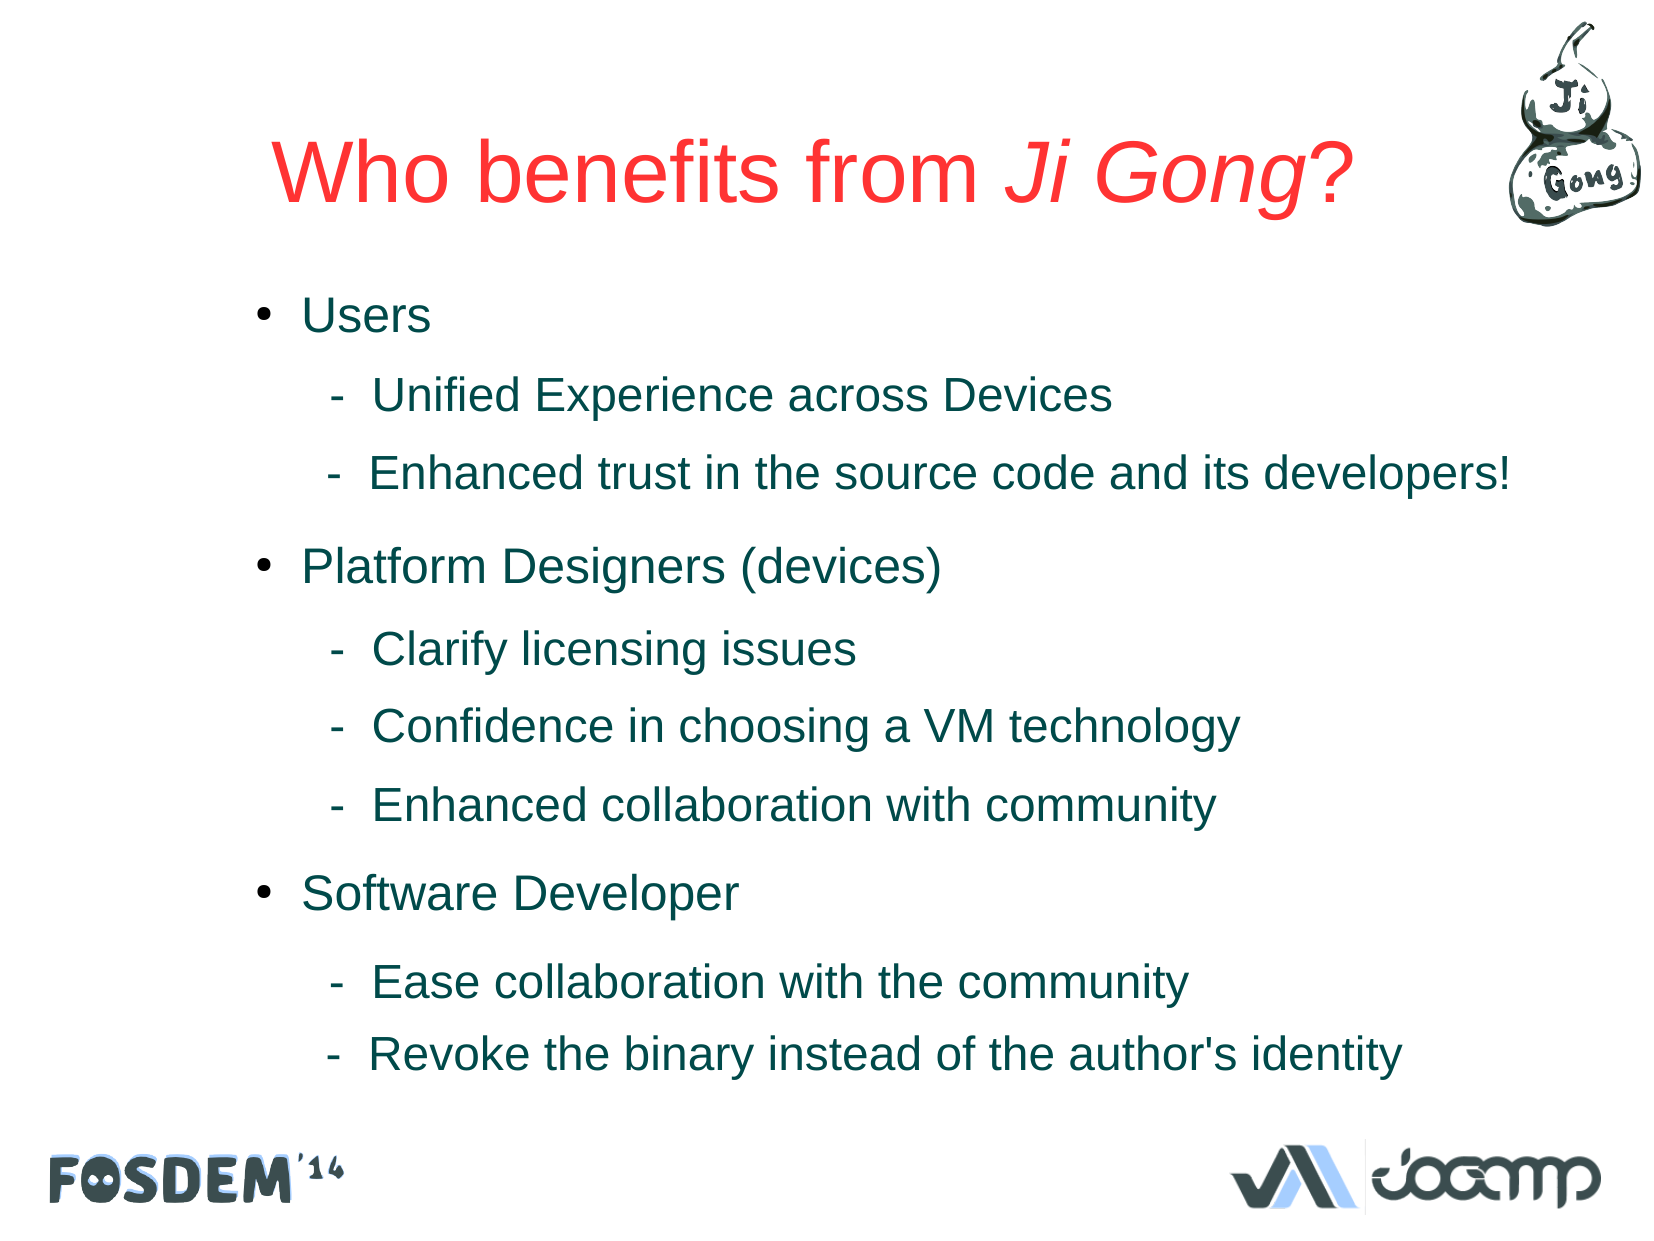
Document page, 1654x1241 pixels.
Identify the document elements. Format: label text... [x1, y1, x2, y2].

title Who benefits from Ji Gong? [60, 103, 1567, 242]
picture [1228, 1139, 1601, 1215]
text_box - Revoke the binary instead of the author's identity [240, 1020, 1456, 1089]
text_box - Enhanced collaboration with community [314, 770, 1321, 839]
text_box Platform Designers (devices) [240, 530, 1036, 602]
text_box - Clarify licensing issues [314, 615, 990, 684]
text_box - Enhanced trust in the source code and its developers! [240, 438, 1636, 507]
text_box - Confidence in choosing a VM technology [314, 691, 1365, 761]
text_box - Unified Experience across Devices [314, 360, 1336, 430]
text_box - Ease collaboration with the community [314, 947, 1336, 1017]
picture [0, 914, 400, 1241]
picture [1425, 19, 1654, 228]
text_box Users [240, 279, 447, 351]
text_box Software Developer [240, 857, 811, 929]
